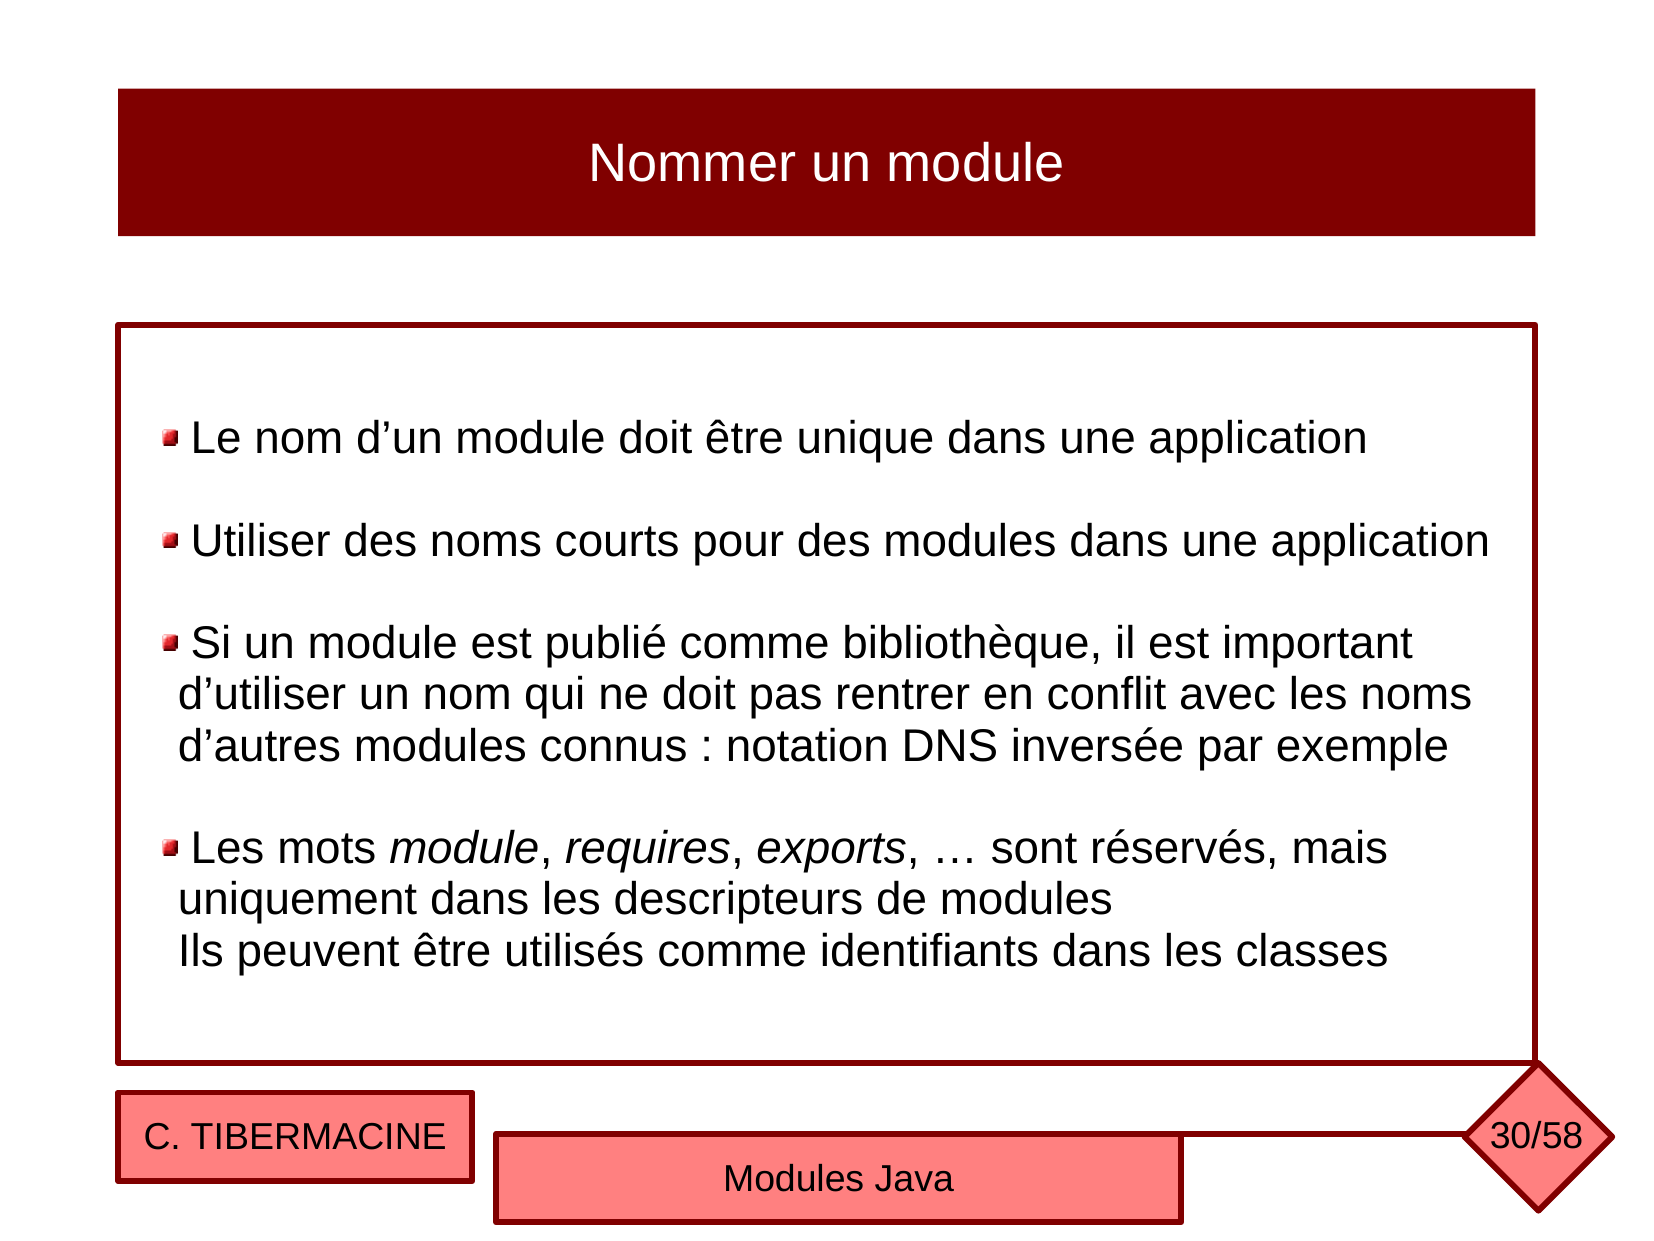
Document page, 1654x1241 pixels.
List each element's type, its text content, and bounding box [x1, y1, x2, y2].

text_box Modules Java [496, 1133, 1182, 1223]
text_box [1491, 1164, 1586, 1211]
text_box [1494, 1062, 1583, 1107]
picture [162, 839, 178, 856]
picture [162, 429, 178, 446]
text_box <numéro>/58 [1475, 1107, 1654, 1164]
picture [162, 634, 178, 651]
picture [162, 532, 178, 548]
text_box Nommer un module [118, 88, 1536, 237]
text_box Le nom d’un module doit être unique dans une application Utiliser des noms courts pour des modules dans une application Si un module est publié comme bibliothèque, il est important d’utiliser un nom qui ne doit pas rentrer en conflit avec les noms d’autres modules connus : notation DNS inversée par exemple Les mots module, requires, exports, … sont réservés, mais uniquement dans les descripteurs de modules Ils peuvent être utilisés comme identifiants dans les classes [118, 324, 1536, 1063]
text_box C. TIBERMACINE [118, 1092, 473, 1182]
text_box [1464, 1126, 1475, 1148]
